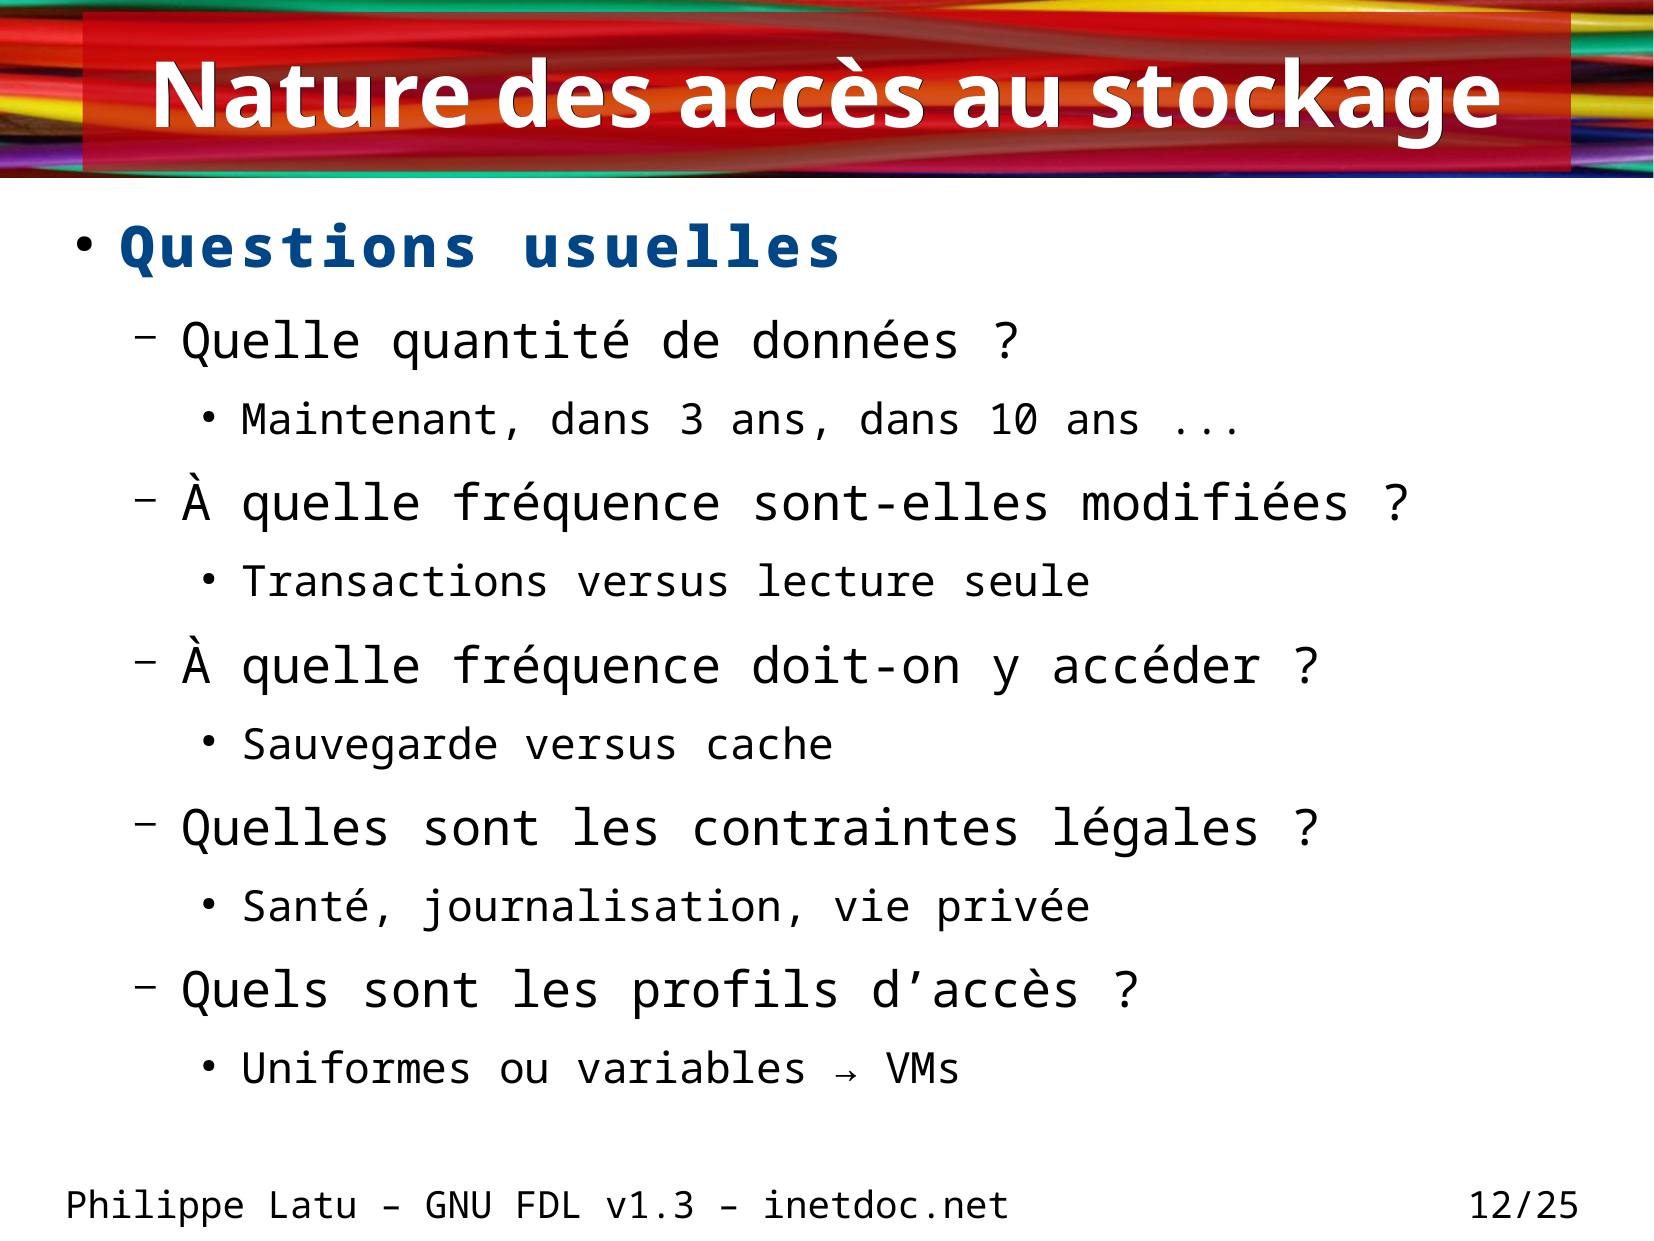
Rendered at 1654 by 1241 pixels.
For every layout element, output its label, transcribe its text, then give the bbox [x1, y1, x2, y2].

list Questions usuelles Quelle quantité de données ? Maintenant, dans 3 ans, dans 10 ans ... À quelle fréquence sont-elles modifiées ? Transactions versus lecture seule À quelle fréquence doit-on y accéder ? Sauvegarde versus cache Quelles sont les contraintes légales ? Santé, journalisation, vie privée Quels sont les profils d’accès ? Uniformes ou variables → VMs [59, 206, 1571, 1098]
title Nature des accès au stockage [82, 11, 1571, 172]
text_box Philippe Latu – GNU FDL v1.3 – inetdoc.net <numéro>/25 [59, 1133, 1595, 1237]
picture [0, 0, 1654, 178]
